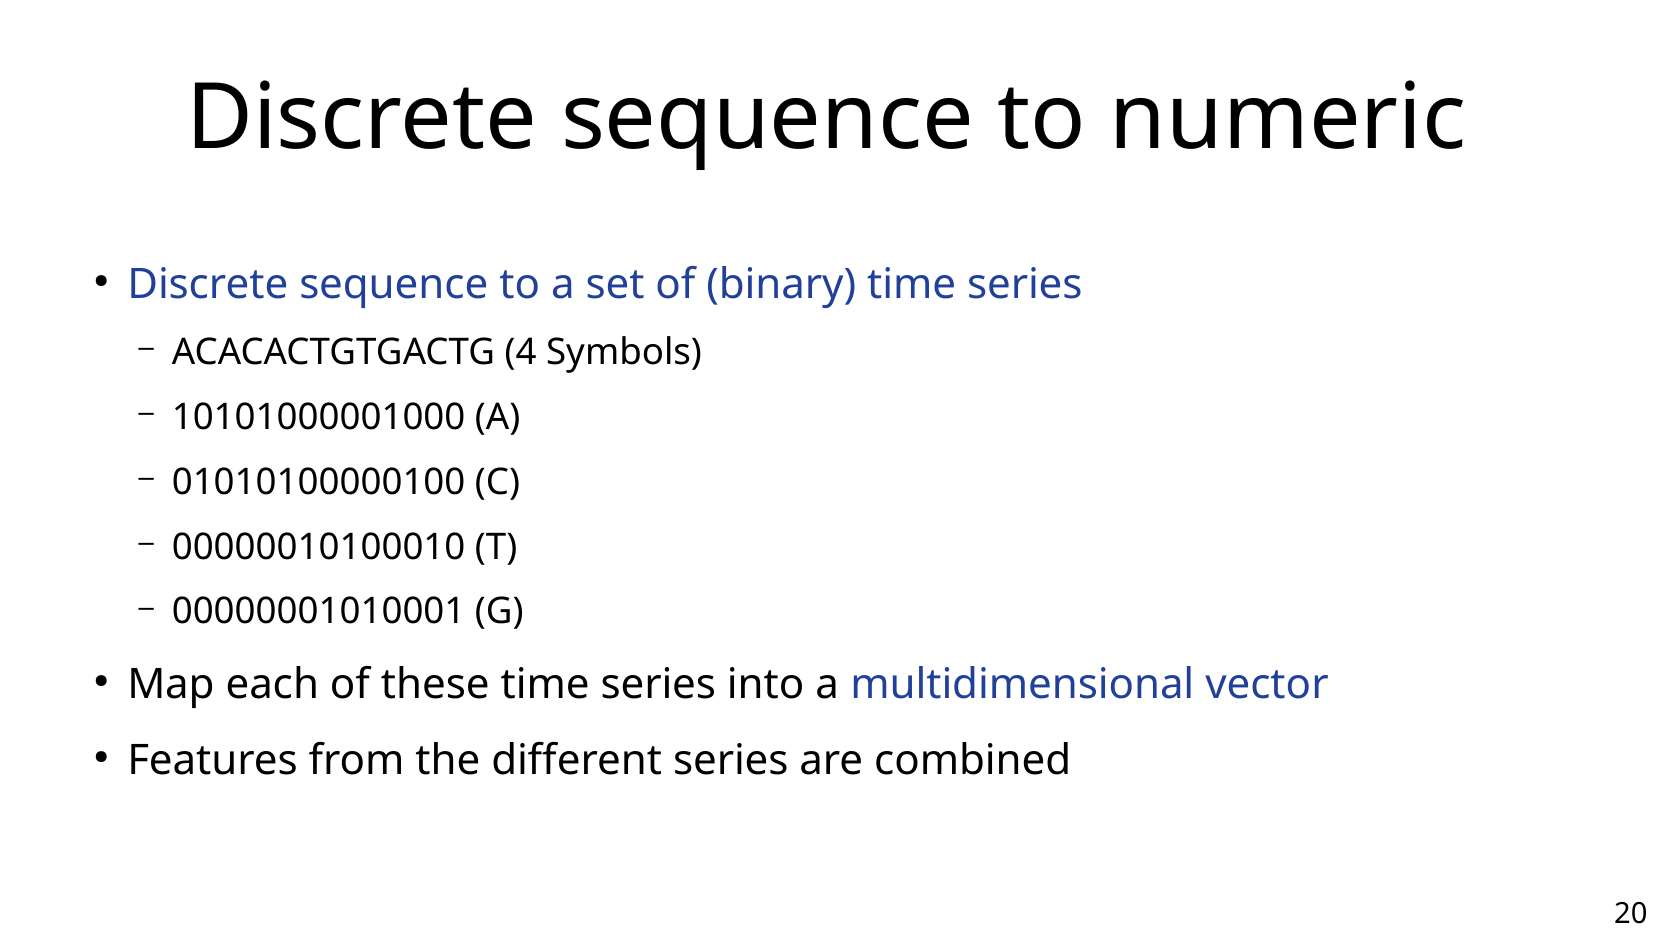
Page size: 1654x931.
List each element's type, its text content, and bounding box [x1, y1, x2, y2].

title Discrete sequence to numeric [82, 1, 1571, 226]
list Discrete sequence to a set of (binary) time series ACACACTGTGACTG (4 Symbols) 10101000001000 (A) 01010100000100 (C) 00000010100010 (T) 00000001010001 (G) Map each of these time series into a multidimensional vector Features from the different series are combined [82, 253, 1571, 793]
